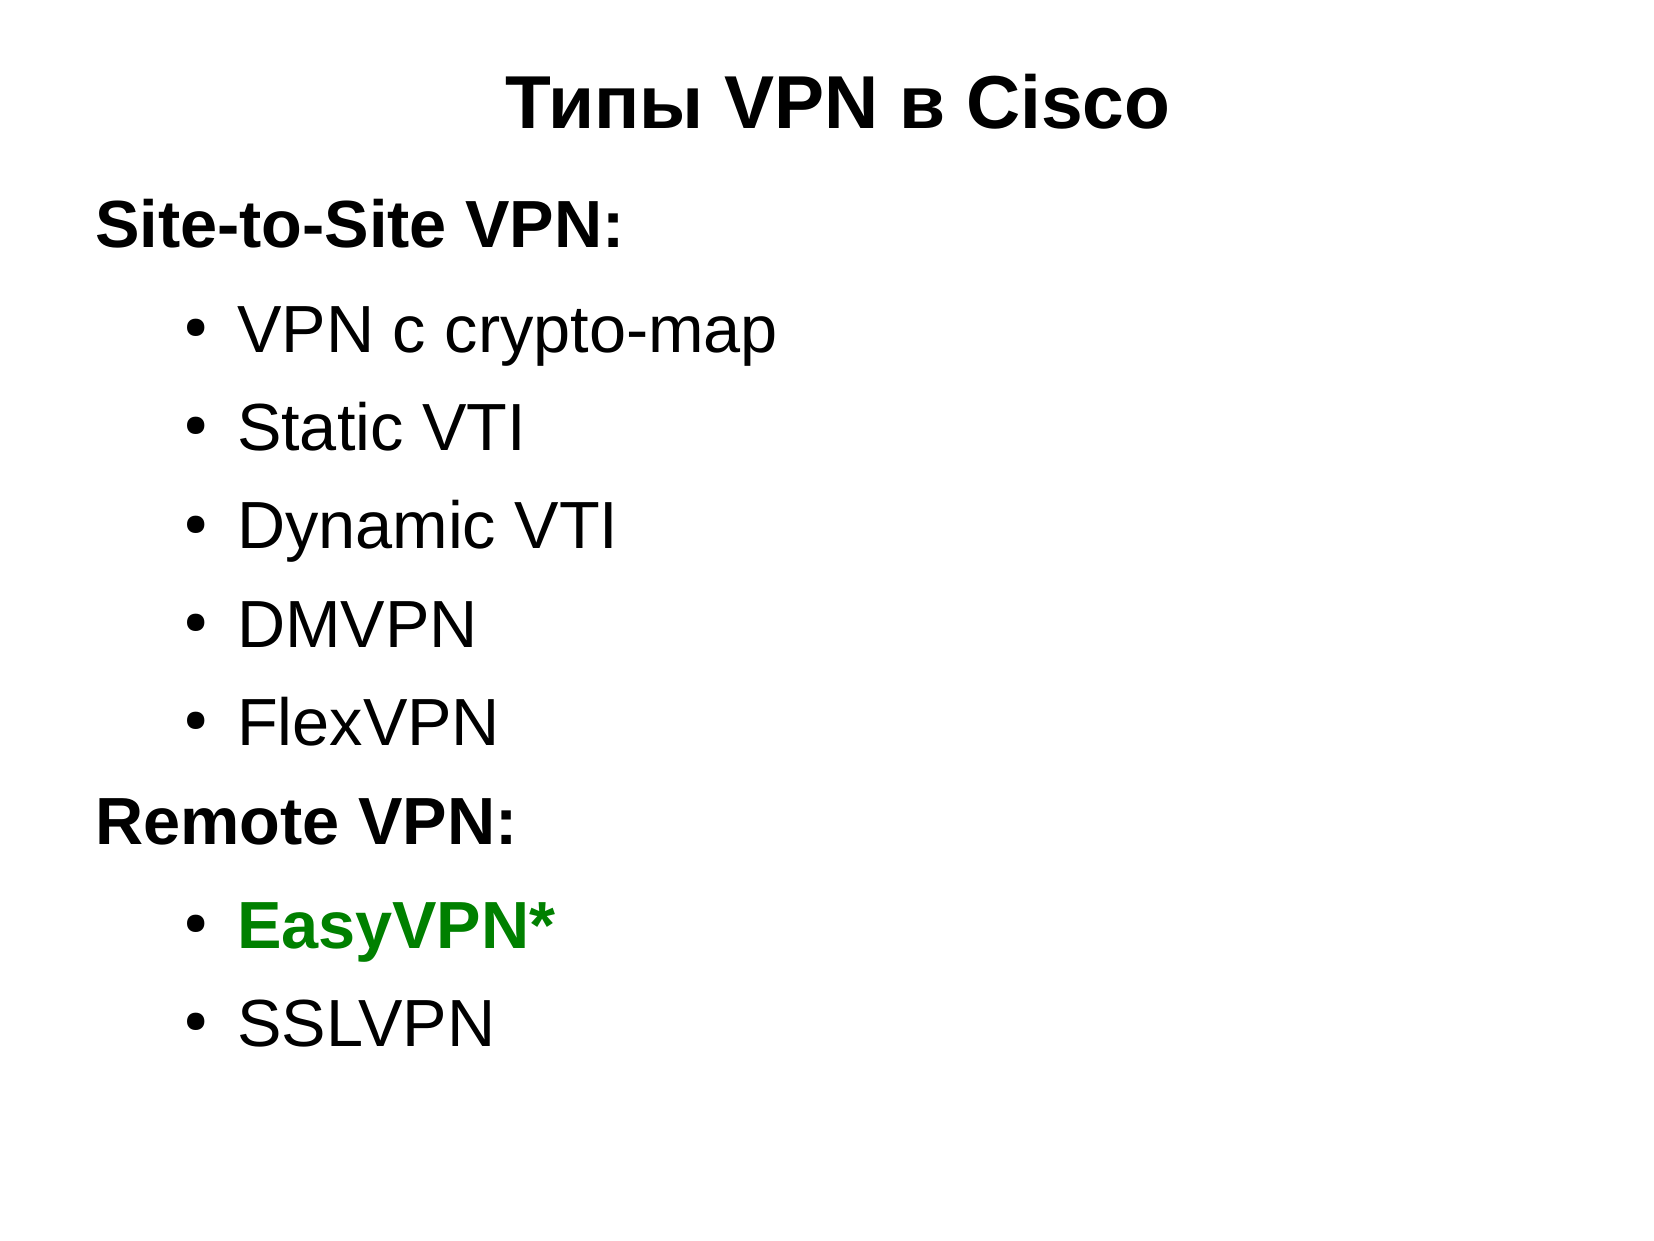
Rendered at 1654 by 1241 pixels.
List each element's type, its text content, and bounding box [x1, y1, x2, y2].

list Site-to-Site VPN: VPN с crypto-map Static VTI Dynamic VTI DMVPN FlexVPN Remote VPN: EasyVPN* SSLVPN [95, 187, 1538, 1208]
text_box Типы VPN в Cisco [64, 37, 1613, 151]
